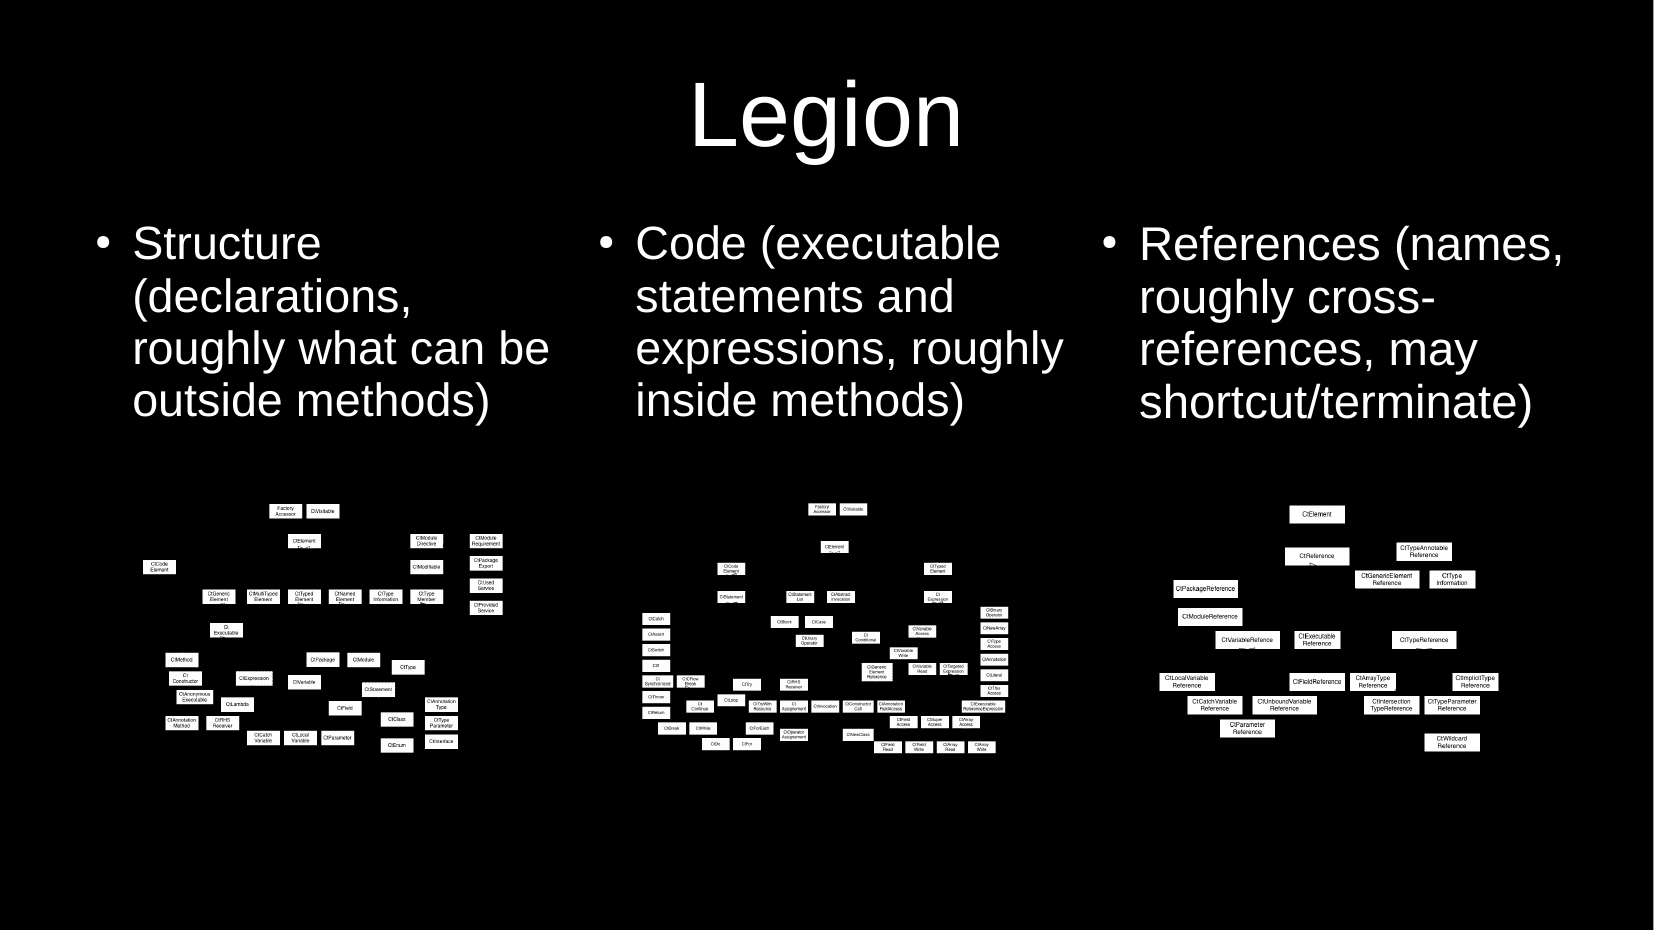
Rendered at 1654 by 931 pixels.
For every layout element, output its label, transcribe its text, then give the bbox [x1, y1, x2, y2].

list References (names, roughly cross-references, may shortcut/terminate) [1088, 217, 1569, 475]
picture [138, 499, 507, 757]
title Legion [82, 37, 1571, 193]
picture [638, 499, 1012, 757]
picture [1153, 499, 1504, 757]
list Code (executable statements and expressions, roughly inside methods) [585, 217, 1065, 475]
list Structure (declarations, roughly what can be outside methods) [82, 217, 562, 475]
